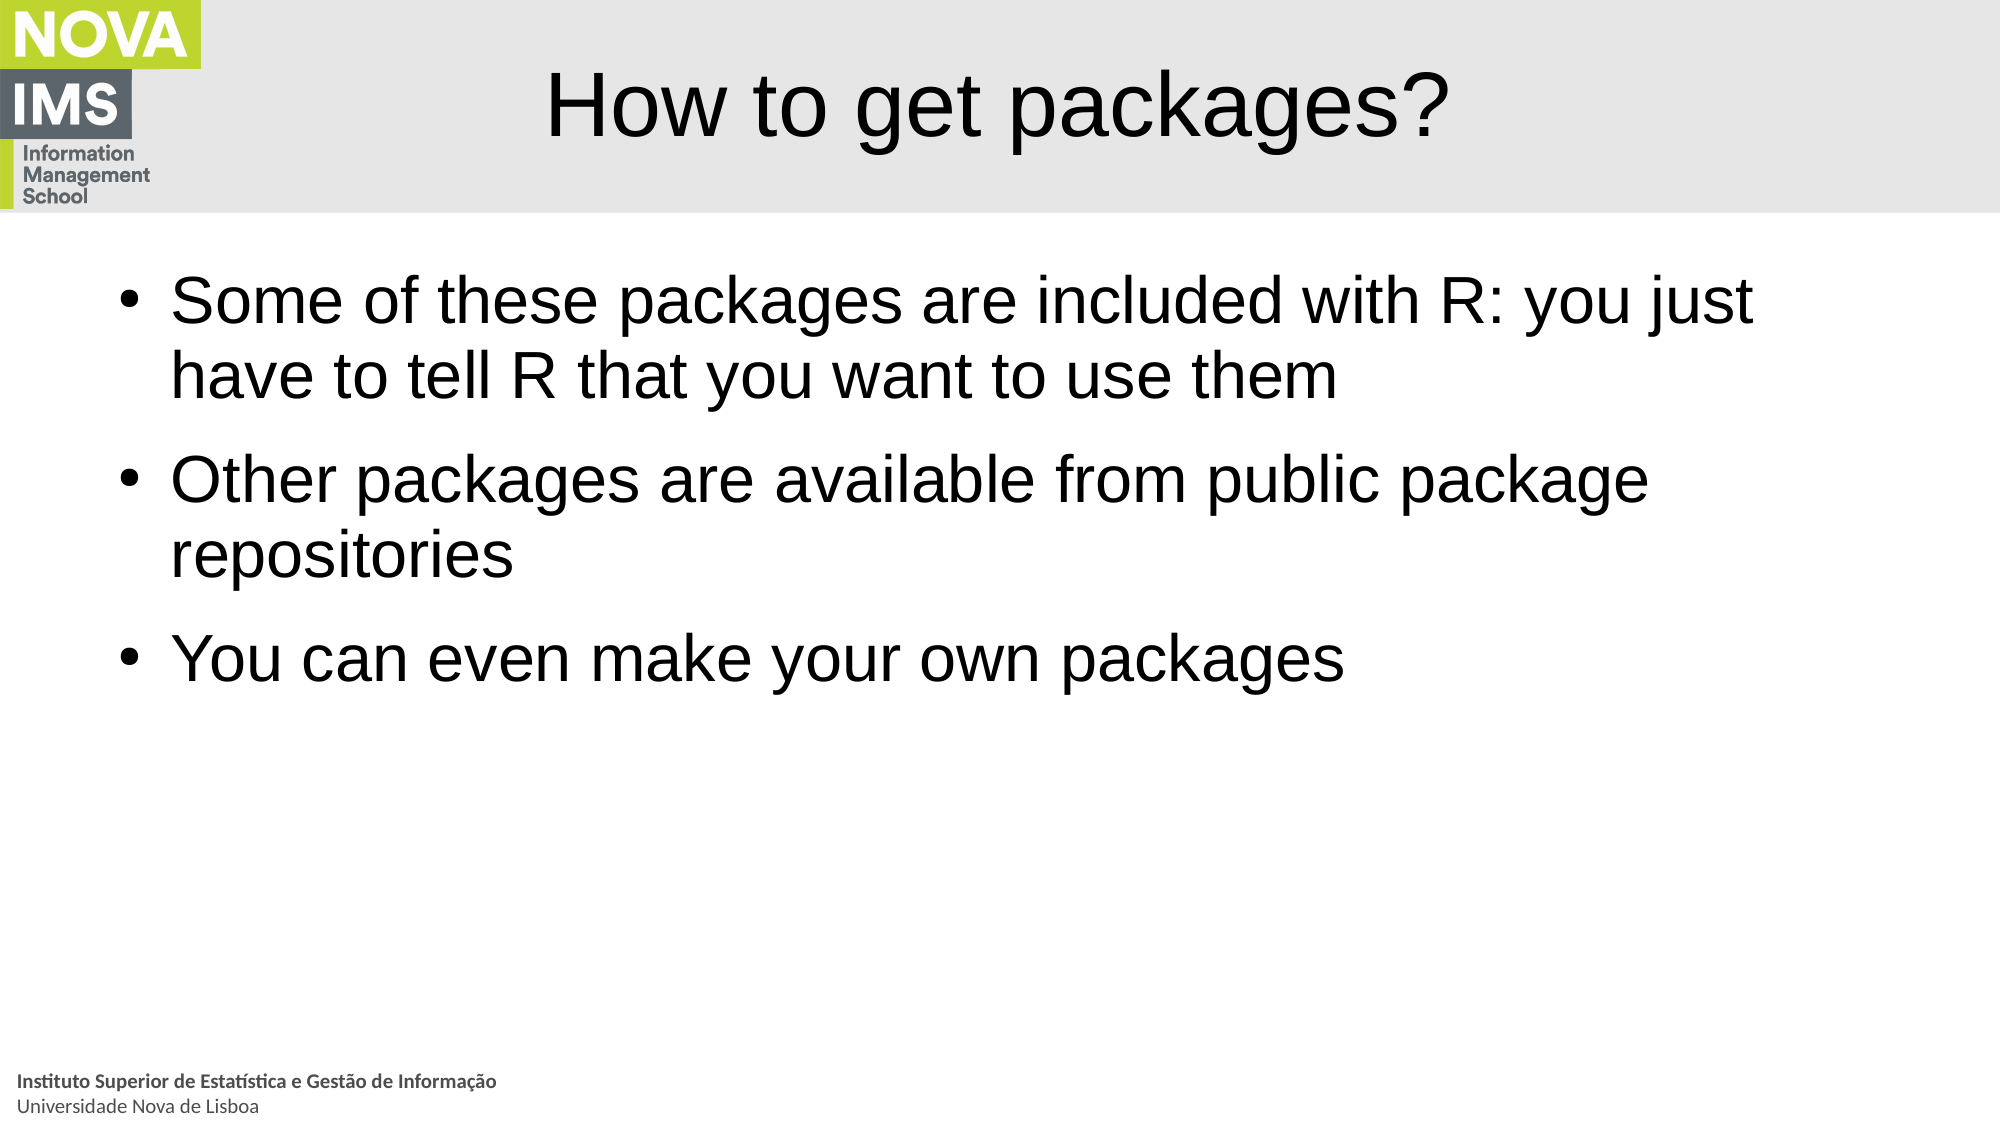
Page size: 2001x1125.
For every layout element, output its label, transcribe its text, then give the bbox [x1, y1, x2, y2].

list Some of these packages are included with R: you just have to tell R that you want to use them Other packages are available from public package repositories You can even make your own packages [99, 263, 1900, 916]
picture [0, 0, 201, 209]
title How to get packages? [94, 19, 1902, 189]
